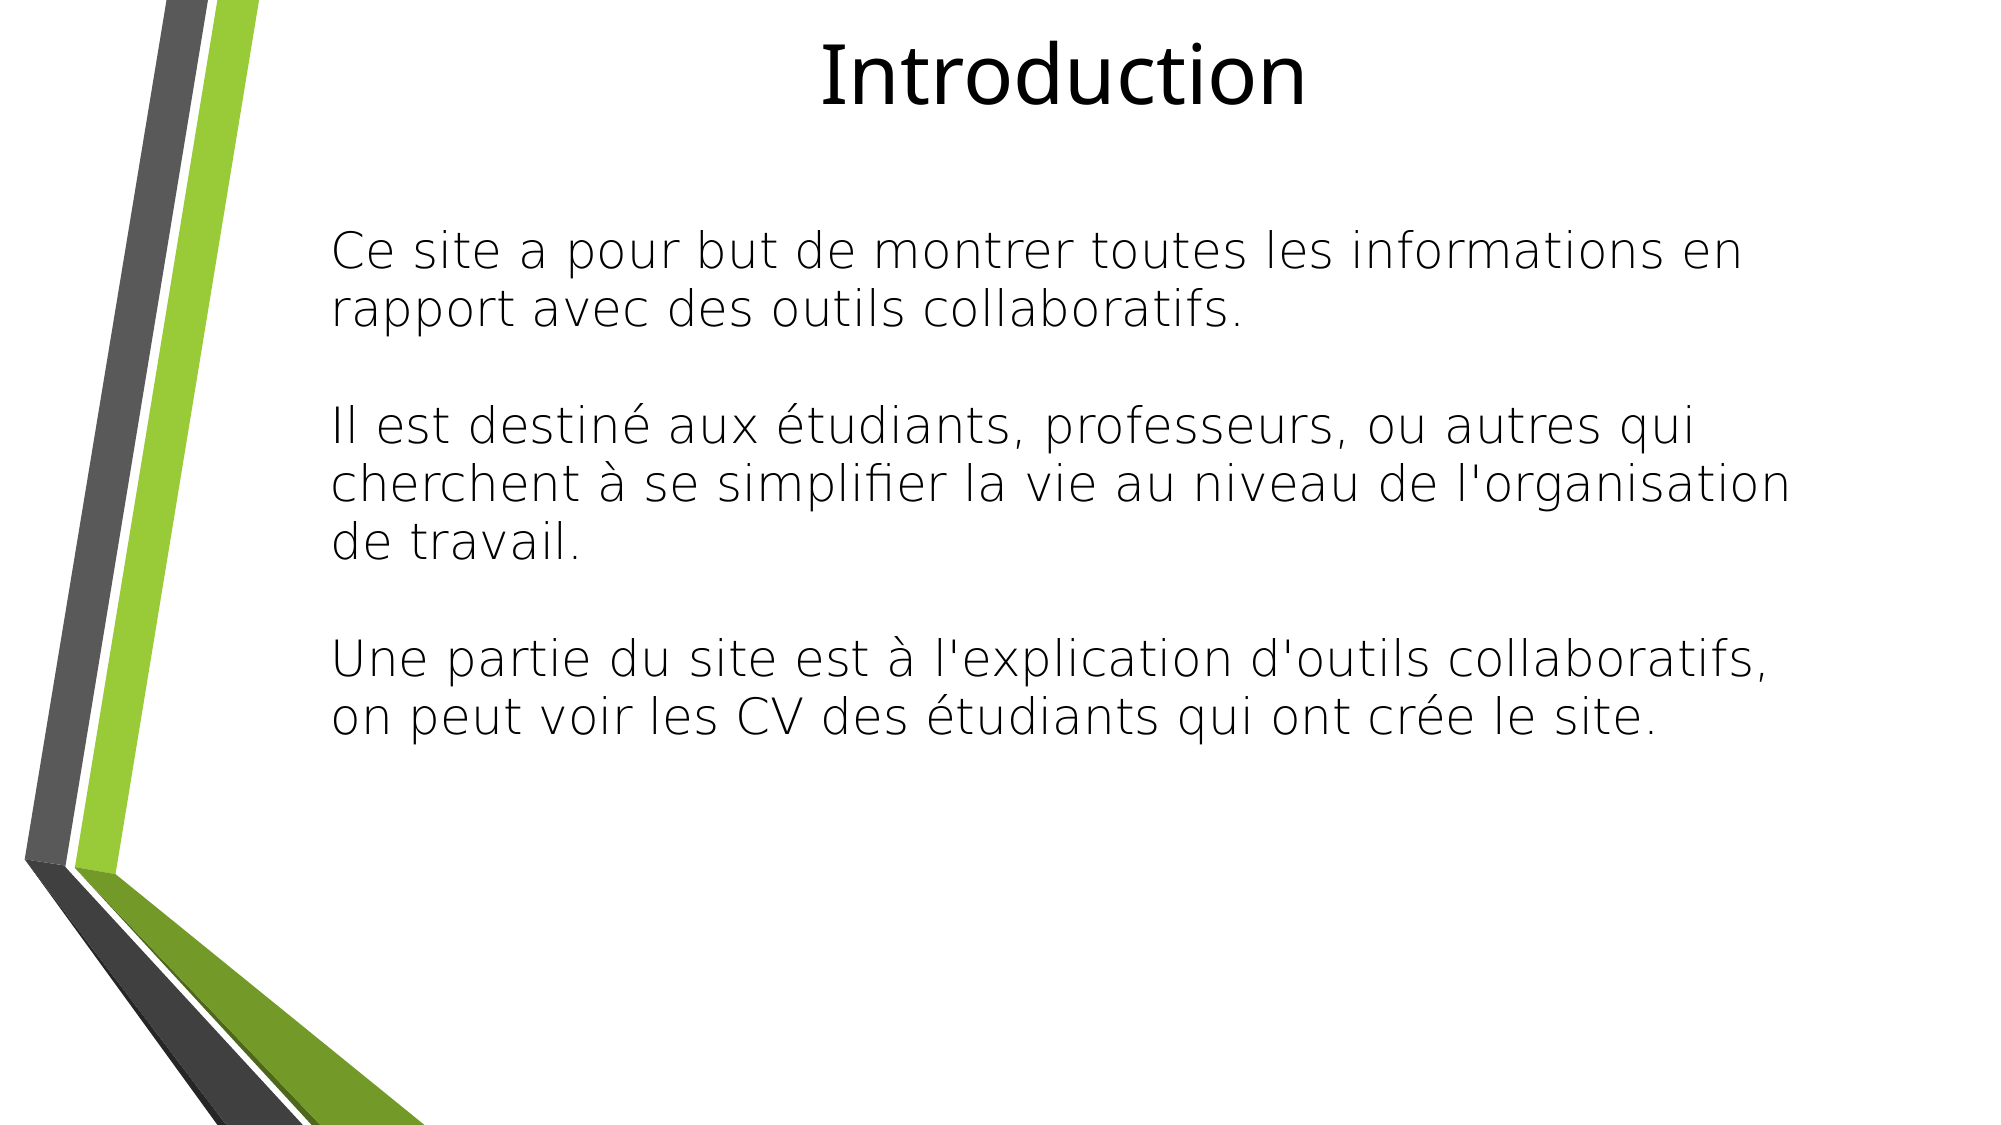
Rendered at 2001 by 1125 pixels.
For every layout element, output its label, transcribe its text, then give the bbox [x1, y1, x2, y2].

text_box Ce site a pour but de montrer toutes les informations en rapport avec des outils collaboratifs. Il est destiné aux étudiants, professeurs, ou autres qui cherchent à se simplifier la vie au niveau de l'organisation de travail. Une partie du site est à l'explication d'outils collaboratifs, on peut voir les CV des étudiants qui ont crée le site. [315, 214, 1815, 754]
title Introduction [243, 13, 1887, 161]
